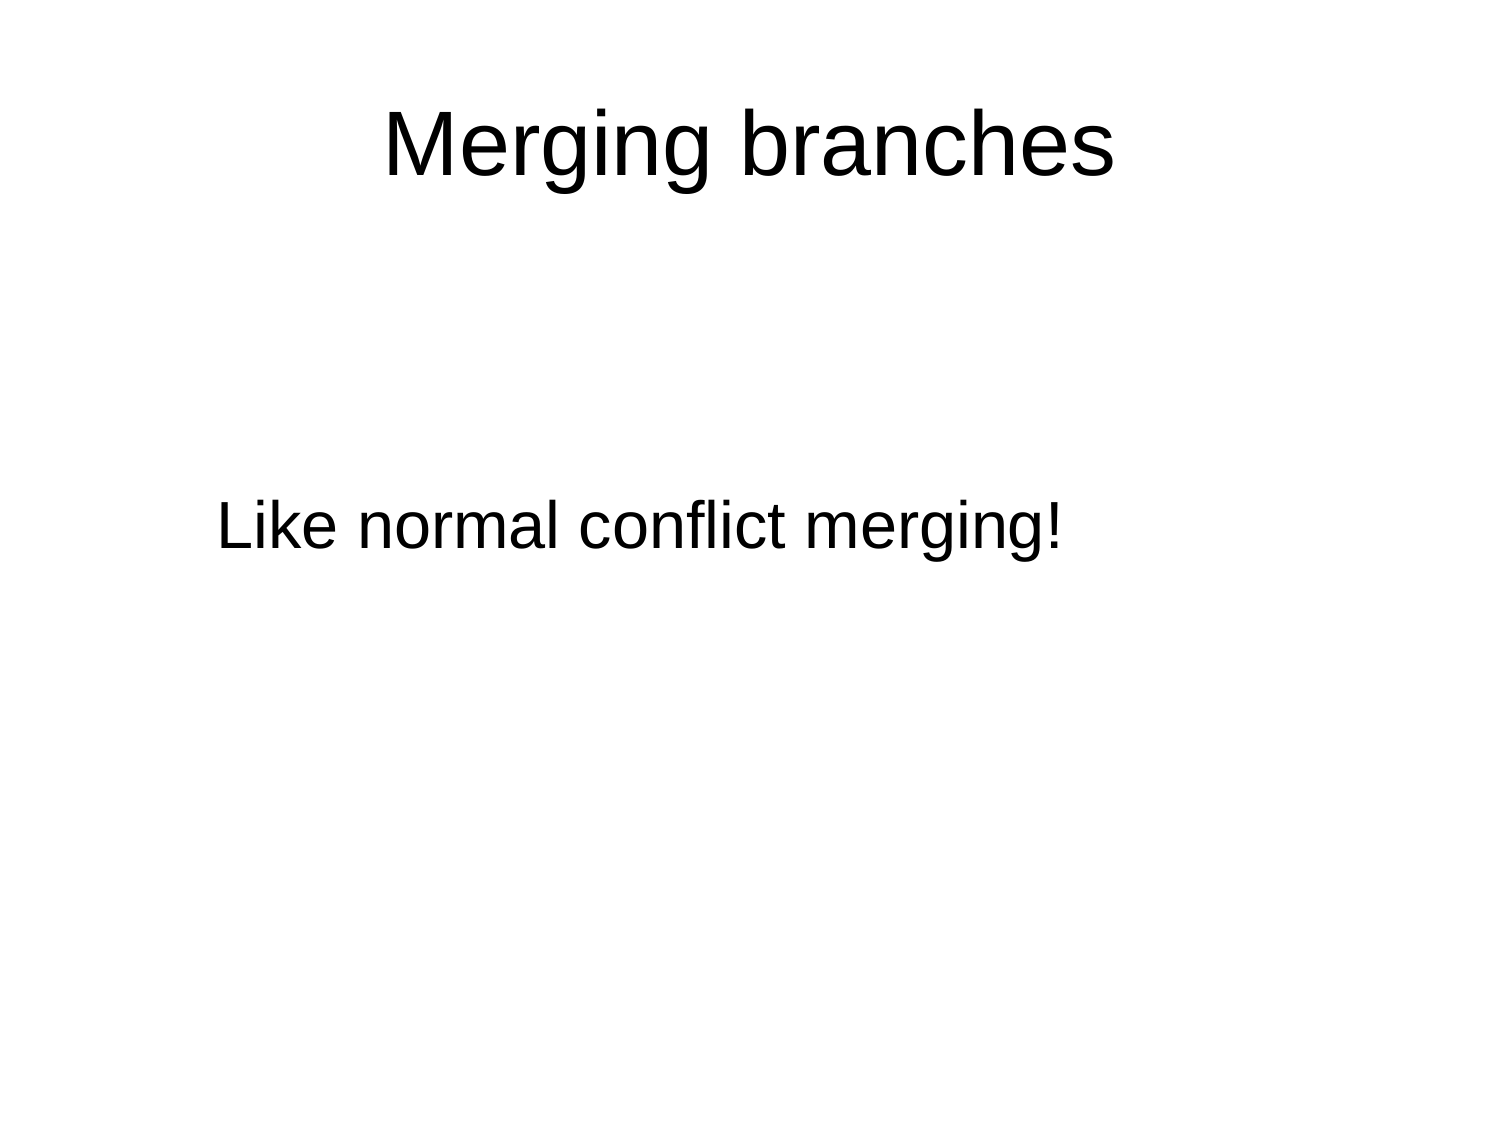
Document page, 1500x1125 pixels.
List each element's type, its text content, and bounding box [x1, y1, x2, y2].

title Merging branches [75, 45, 1426, 233]
list Like normal conflict merging! [75, 263, 1425, 1006]
